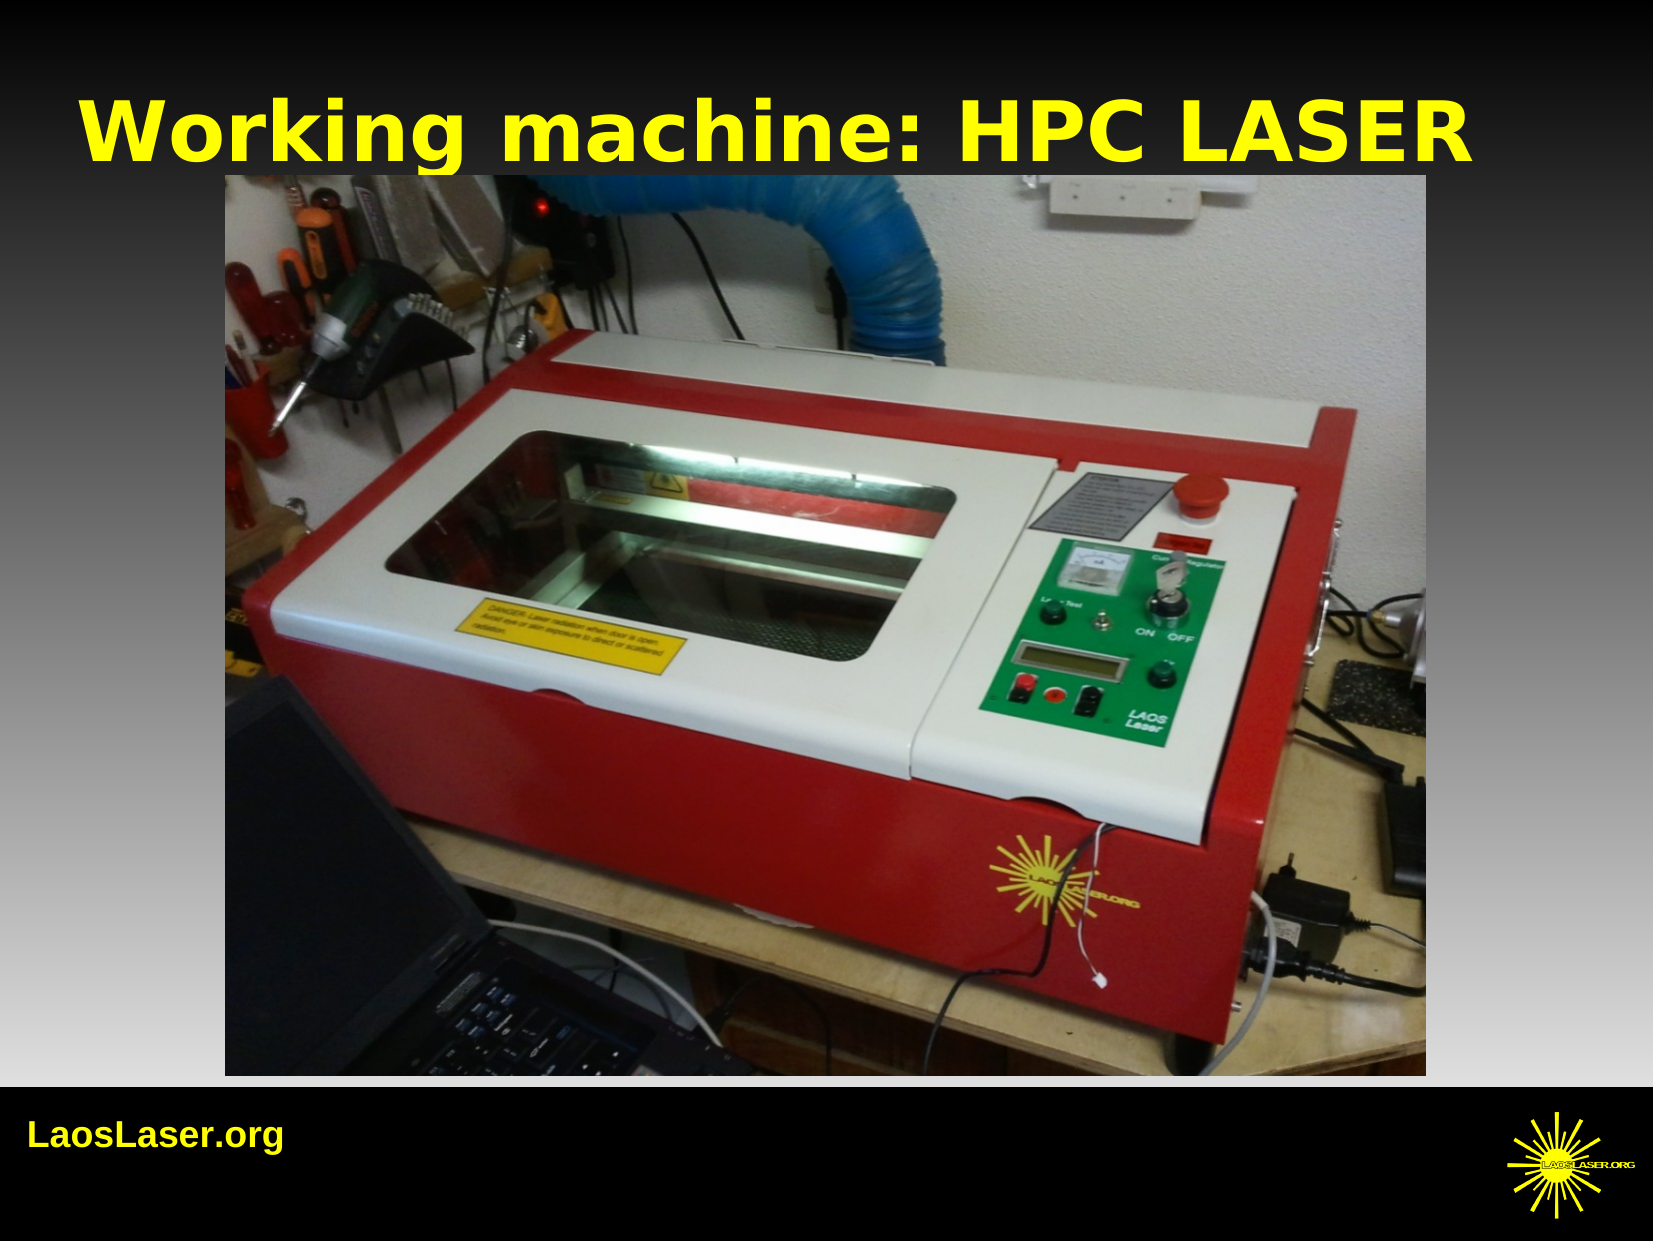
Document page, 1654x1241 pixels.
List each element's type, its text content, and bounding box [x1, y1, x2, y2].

picture [1502, 1108, 1640, 1225]
picture [742, 175, 748, 182]
title Working machine: HPC LASER [76, 36, 1565, 229]
picture [225, 175, 1426, 1076]
